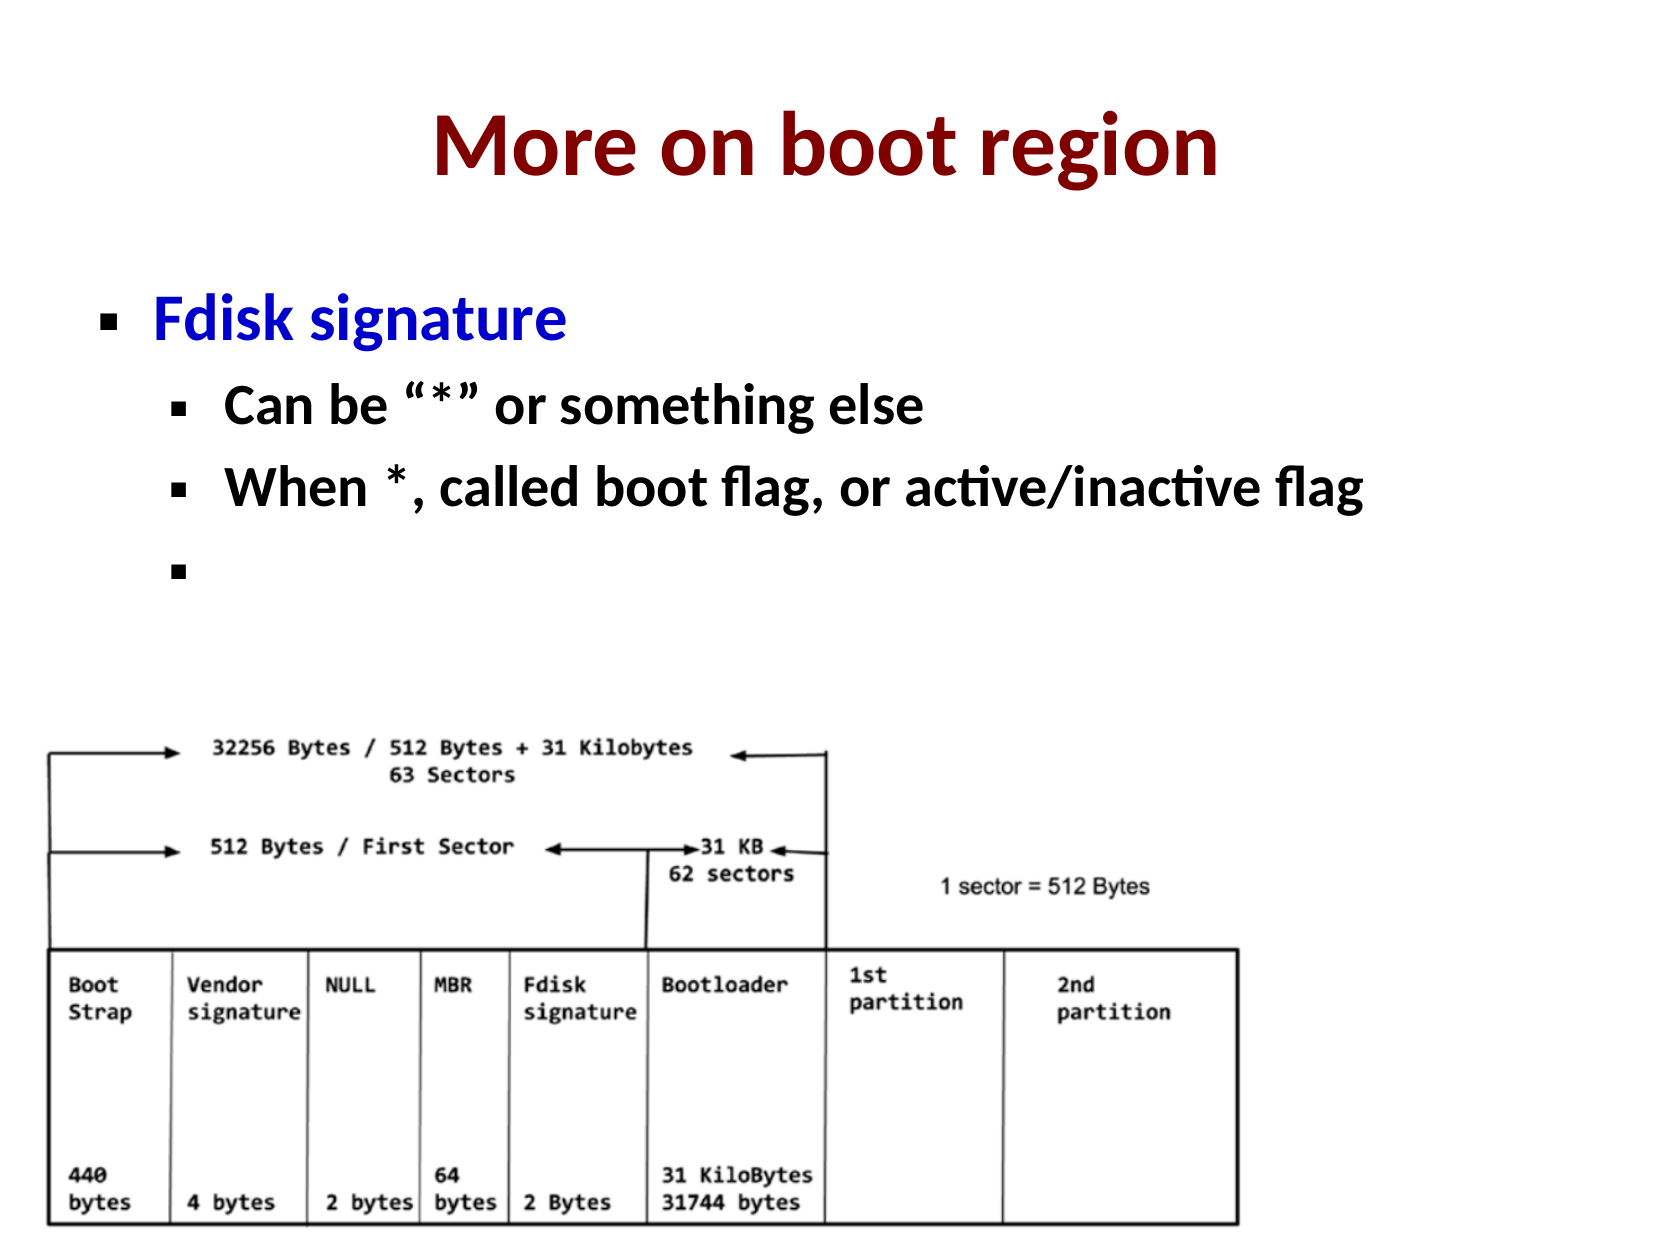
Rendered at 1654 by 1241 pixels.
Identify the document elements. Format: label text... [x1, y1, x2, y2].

picture [0, 708, 1300, 1241]
title More on boot region [82, 49, 1571, 257]
list Fdisk signature Can be “*” or something else When *, called boot flag, or active/inactive flag [82, 290, 1571, 1010]
